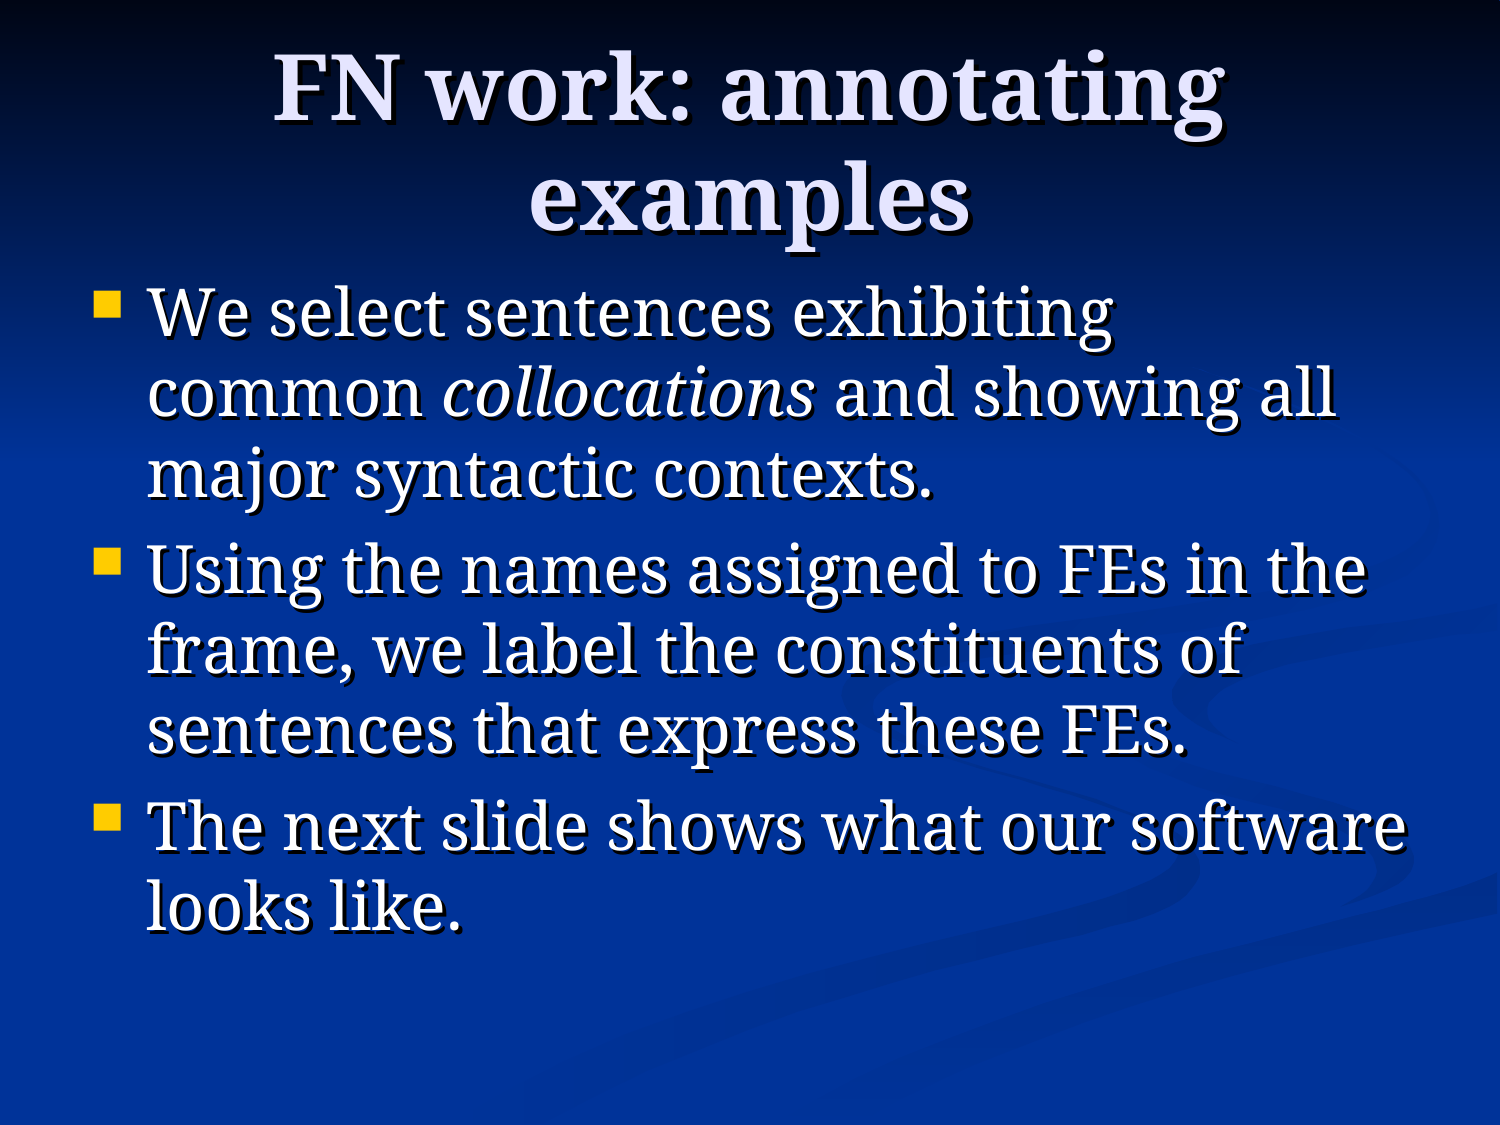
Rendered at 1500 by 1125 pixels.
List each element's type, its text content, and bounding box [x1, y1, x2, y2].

list We select sentences exhibiting common collocations and showing all major syntactic contexts. Using the names assigned to FEs in the frame, we label the constituents of sentences that express these FEs. The next slide shows what our software looks like. [75, 262, 1426, 1001]
title FN work: annotating examples [75, 45, 1426, 233]
